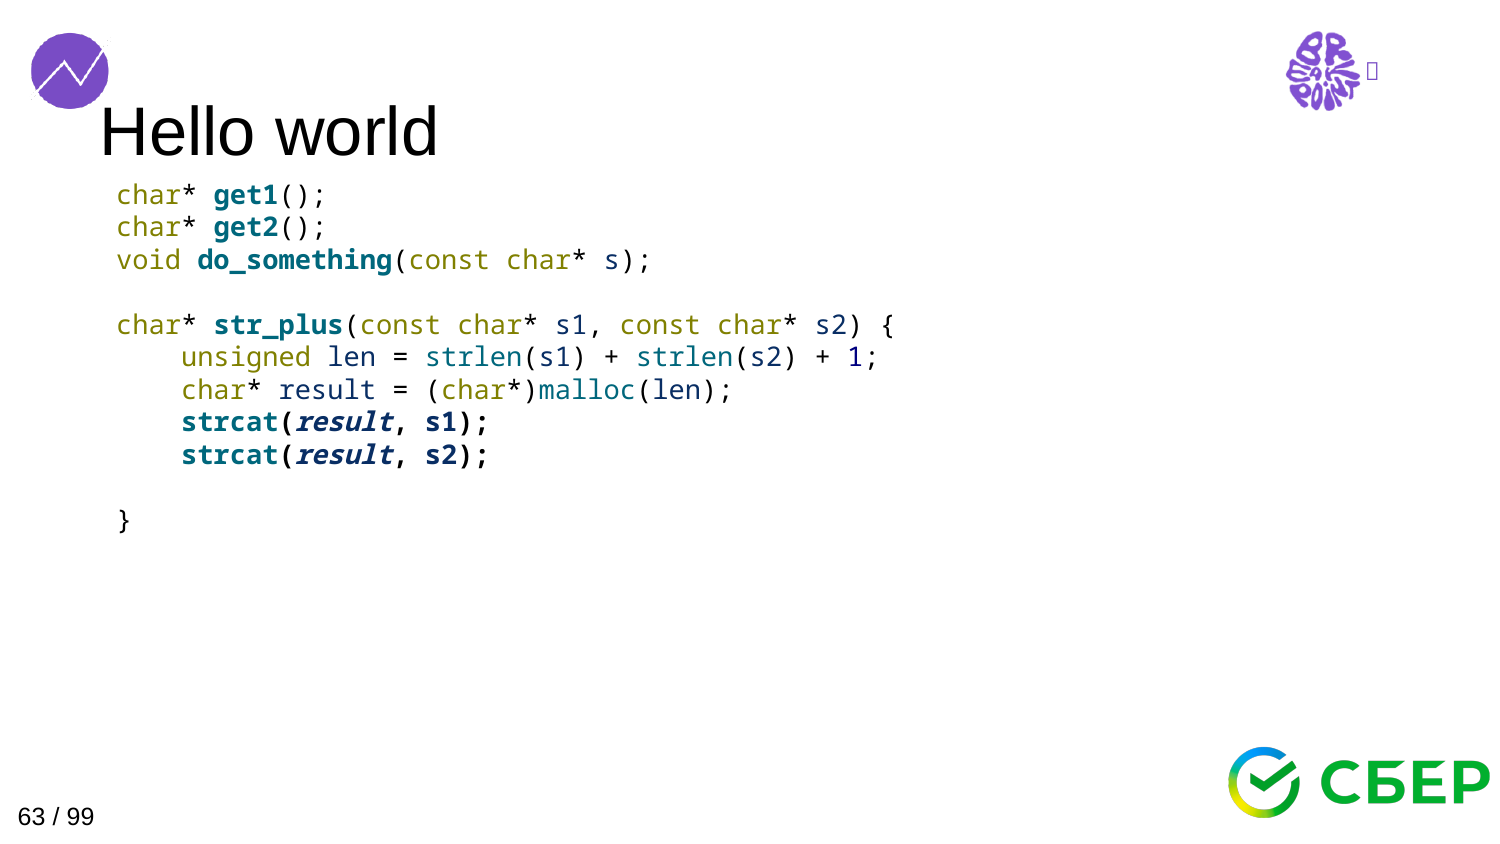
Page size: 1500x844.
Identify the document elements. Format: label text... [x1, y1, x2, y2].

text_box 🐙 [1364, 36, 1489, 107]
text_box char* get1(); char* get2(); void do_something(const char* s); char* str_plus(const char* s1, const char* s2) { unsigned len = strlen(s1) + strlen(s2) + 1; char* result = (char*)malloc(len); strcat(result, s1); strcat(result, s2); } [101, 169, 1404, 794]
picture [1274, 17, 1372, 81]
title Hello world [92, 81, 1386, 185]
text_box <number> / 99 [2, 795, 632, 839]
picture [28, 27, 111, 111]
picture [1221, 740, 1497, 824]
